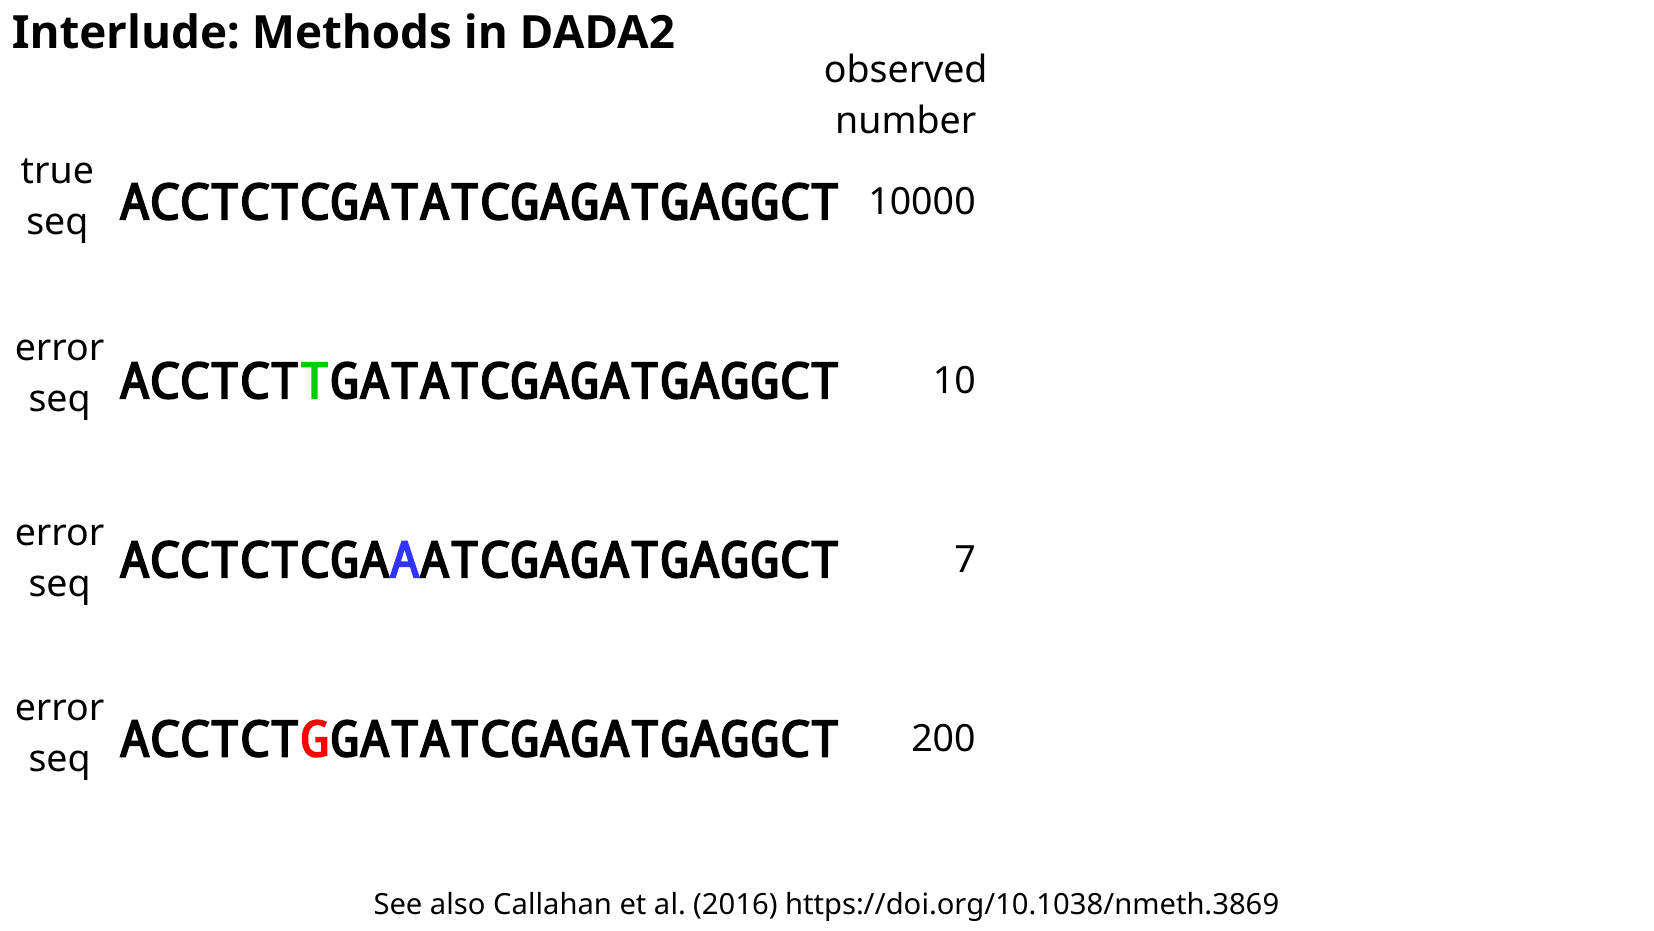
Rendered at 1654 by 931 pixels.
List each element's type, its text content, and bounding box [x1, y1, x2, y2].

text_box true seq [5, 135, 110, 253]
text_box 10000 [853, 167, 991, 234]
text_box ACCTCTTGATATCGAGATGAGGCT [120, 344, 855, 419]
text_box error seq [0, 312, 120, 430]
text_box 7 [939, 525, 991, 592]
text_box observed number [809, 35, 1003, 153]
text_box ACCTCTCGATATCGAGATGAGGCT [110, 165, 855, 240]
text_box error seq [0, 673, 120, 791]
text_box ACCTCTCGAAATCGAGATGAGGCT [120, 523, 855, 598]
text_box 200 [896, 704, 991, 771]
text_box See also Callahan et al. (2016) https://doi.org/10.1038/nmeth.3869 [358, 875, 1295, 931]
title Interlude: Methods in DADA2 [11, 0, 1642, 130]
text_box 10 [918, 346, 991, 413]
text_box ACCTCTGGATATCGAGATGAGGCT [120, 702, 855, 777]
text_box error seq [0, 497, 120, 615]
